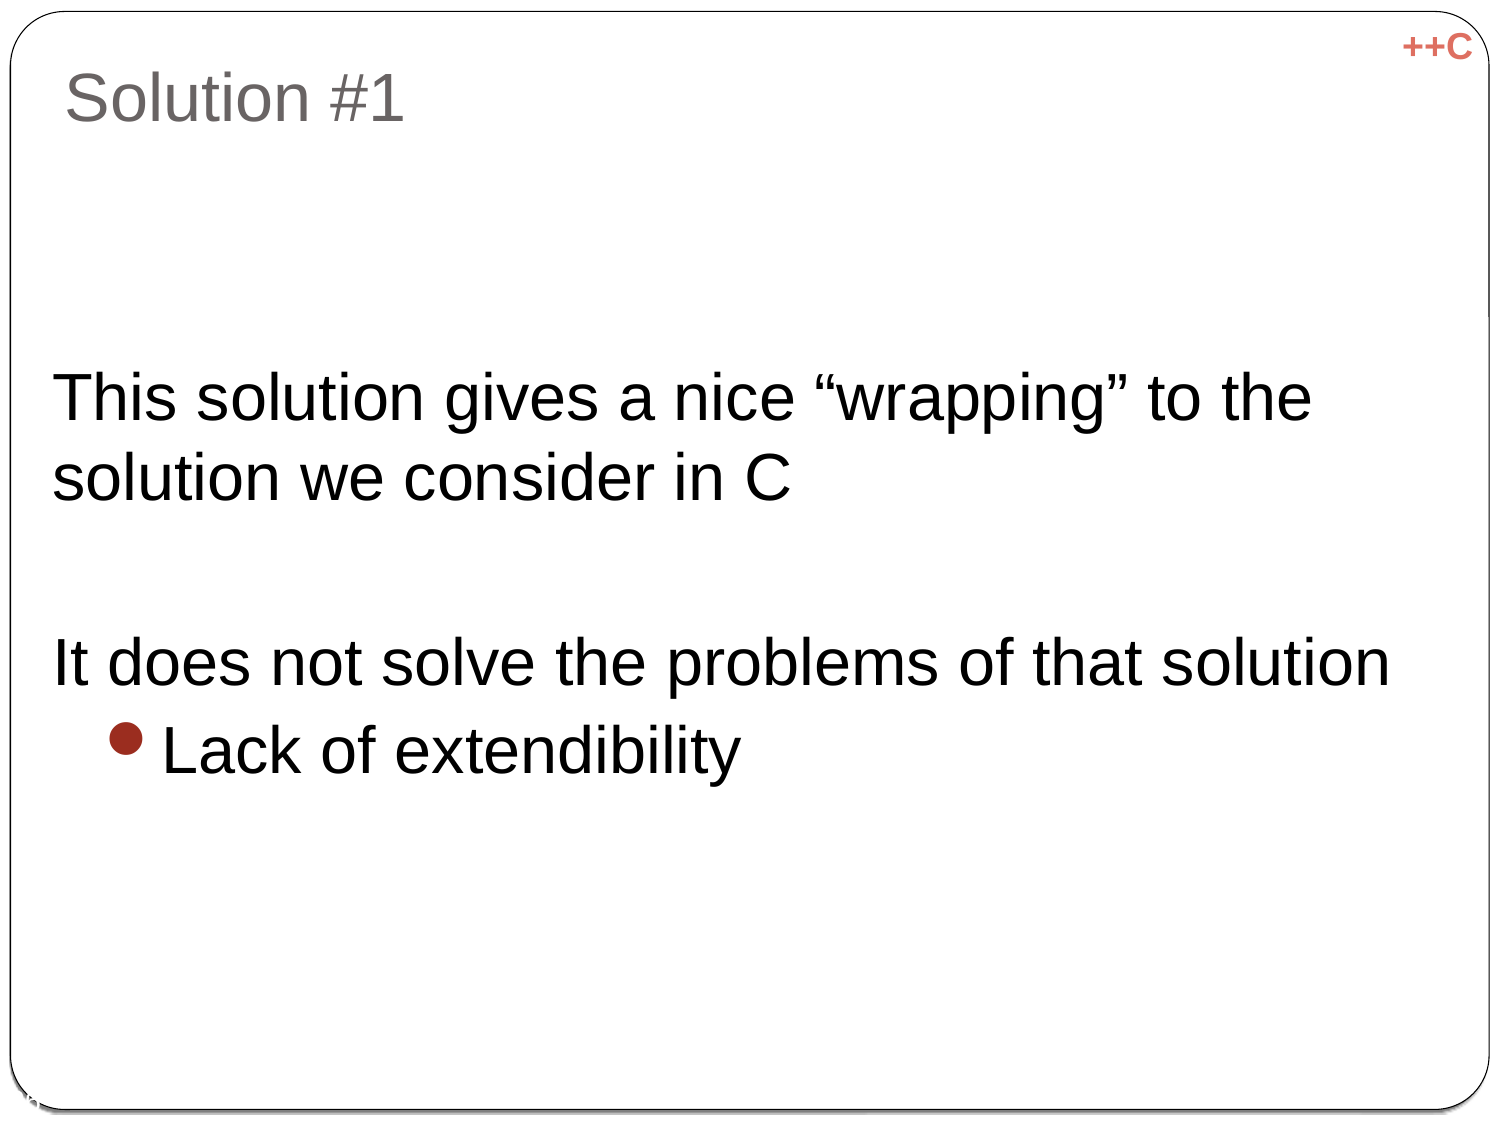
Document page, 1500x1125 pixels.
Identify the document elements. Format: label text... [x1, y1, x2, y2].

list This solution gives a nice “wrapping” to the solution we consider in C It does not solve the problems of that solution Lack of extendibility [37, 162, 1463, 1088]
title Solution #1 [50, 45, 1450, 150]
slide_number <number> [0, 1074, 50, 1125]
